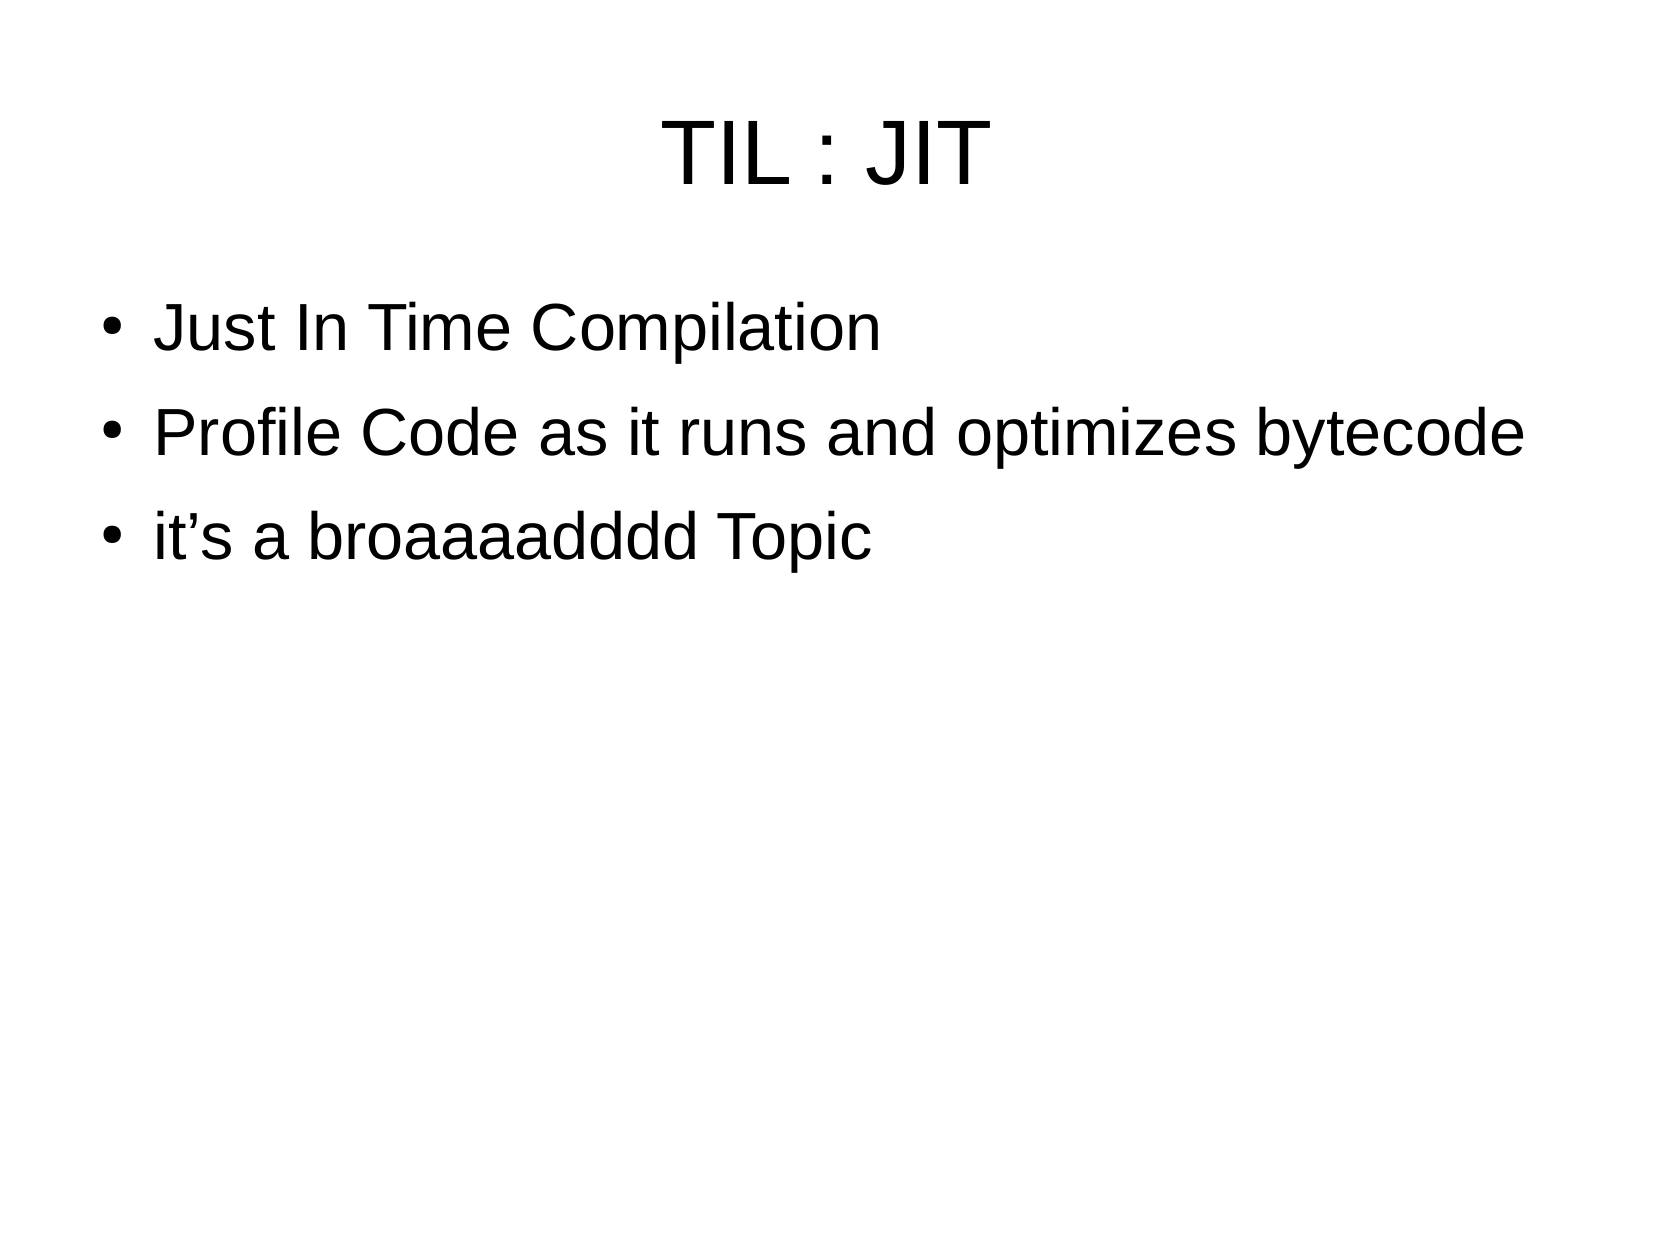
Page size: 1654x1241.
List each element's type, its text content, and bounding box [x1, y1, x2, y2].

title TIL : JIT [82, 49, 1571, 257]
list Just In Time Compilation Profile Code as it runs and optimizes bytecode it’s a broaaaadddd Topic [82, 290, 1571, 1010]
